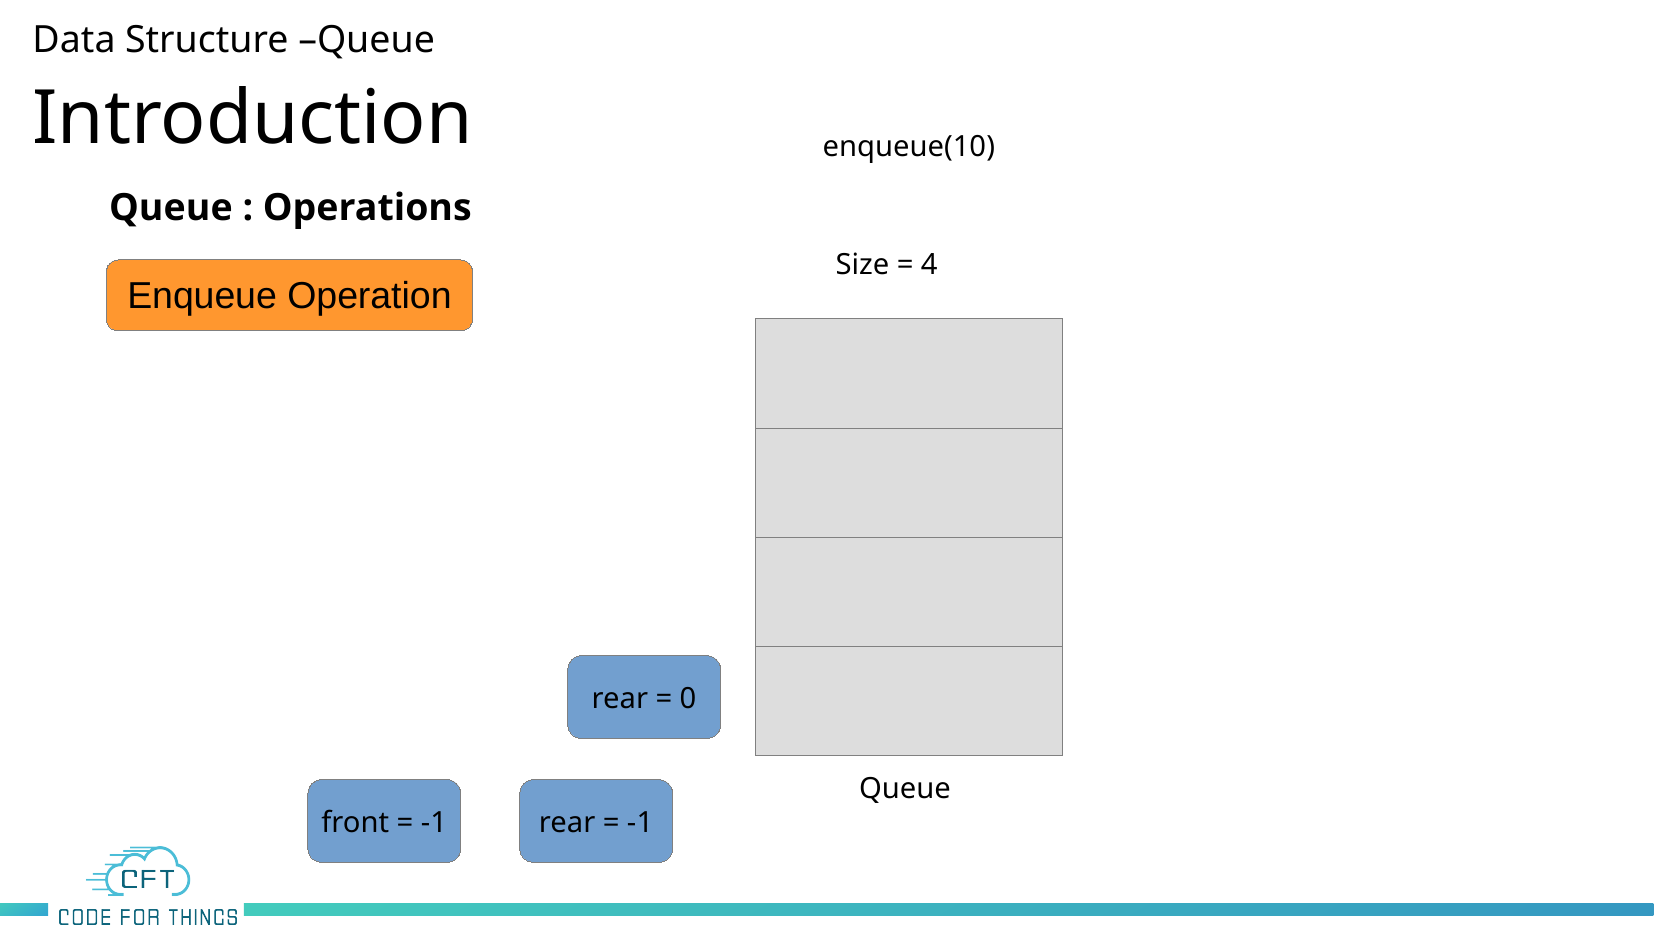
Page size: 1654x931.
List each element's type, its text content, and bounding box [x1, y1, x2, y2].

text_box [755, 318, 1063, 756]
text_box Queue [844, 759, 971, 810]
text_box front = -1 [307, 779, 461, 863]
text_box enqueue(10) [785, 118, 1031, 168]
text_box Queue : Operations [23, 173, 615, 243]
title Data Structure –Queue Introduction [32, 12, 1184, 166]
text_box Size = 4 [820, 236, 1009, 286]
picture [59, 846, 237, 925]
text_box Enqueue Operation [106, 259, 473, 331]
text_box rear = -1 [519, 779, 673, 863]
text_box rear = 0 [567, 655, 721, 739]
